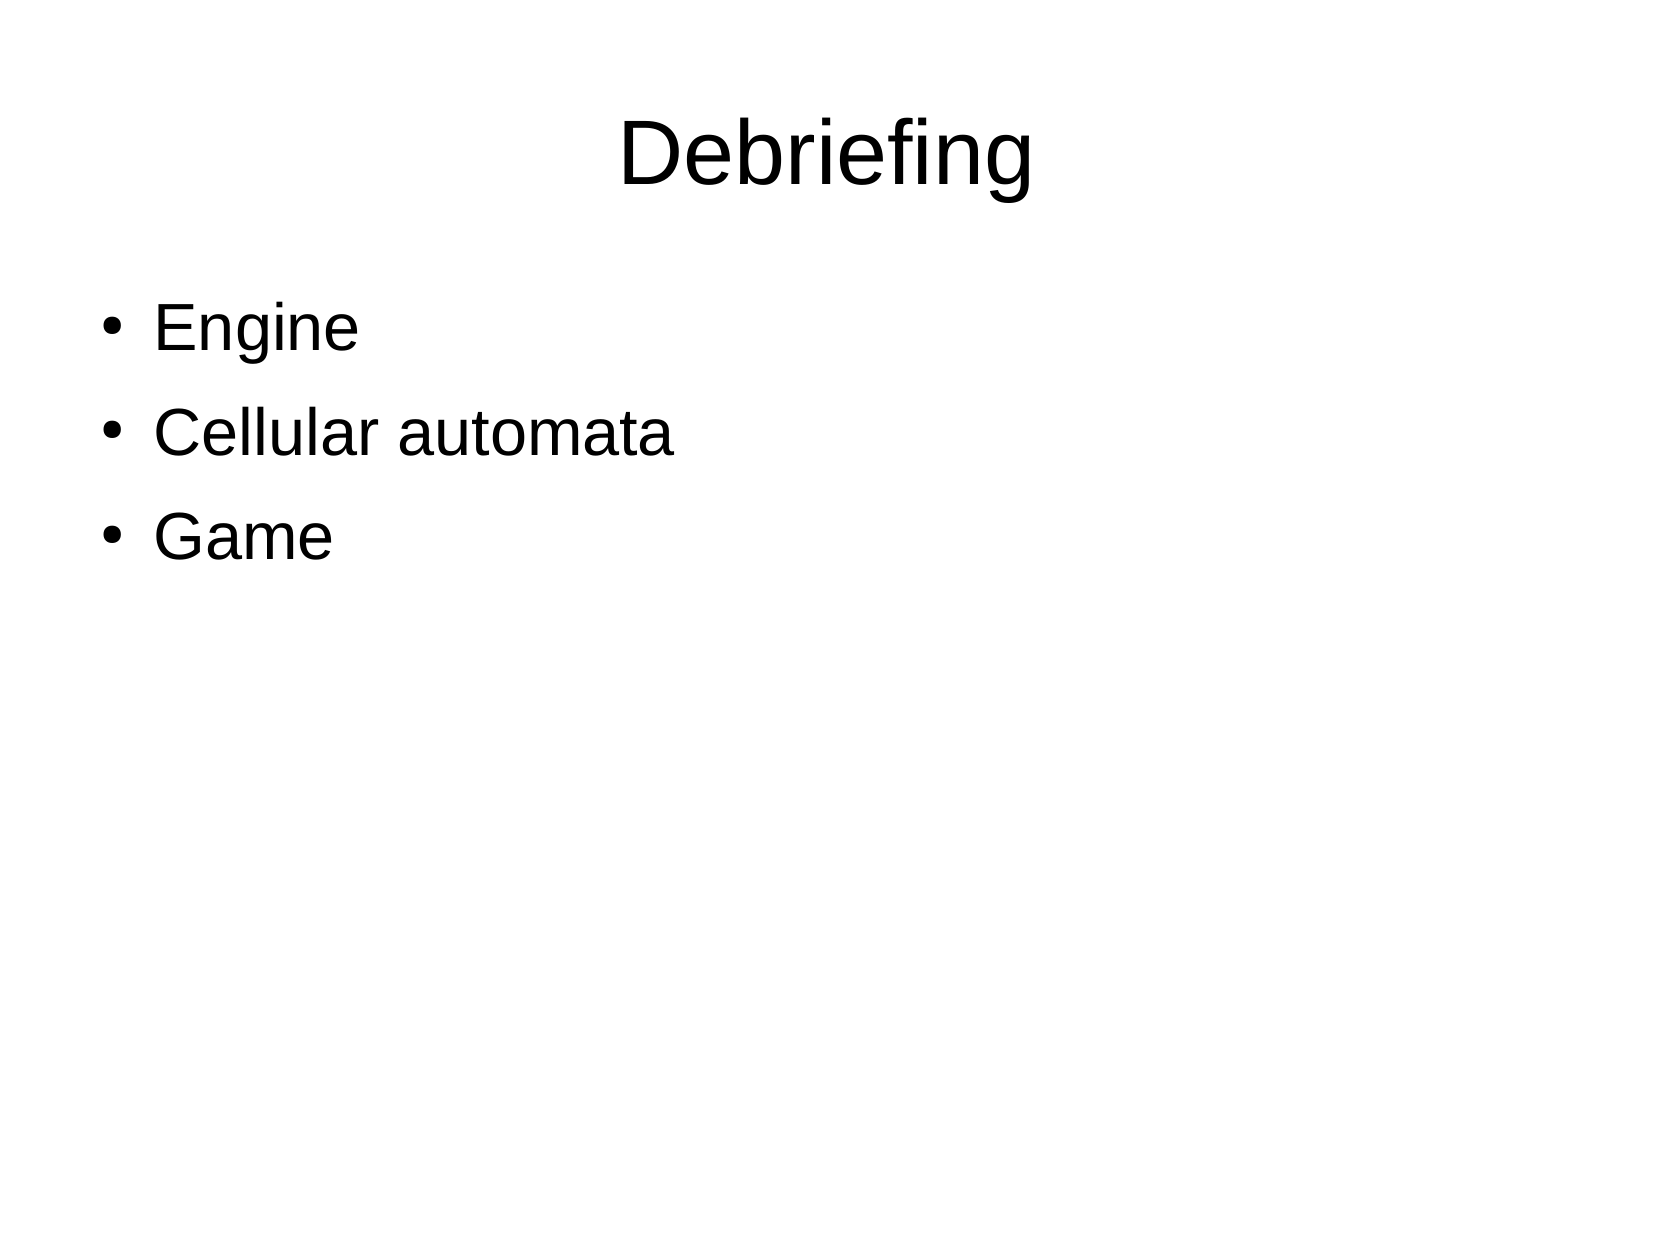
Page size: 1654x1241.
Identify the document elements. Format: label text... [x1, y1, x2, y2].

title Debriefing [82, 49, 1571, 257]
list Engine Cellular automata Game [82, 290, 1571, 1010]
